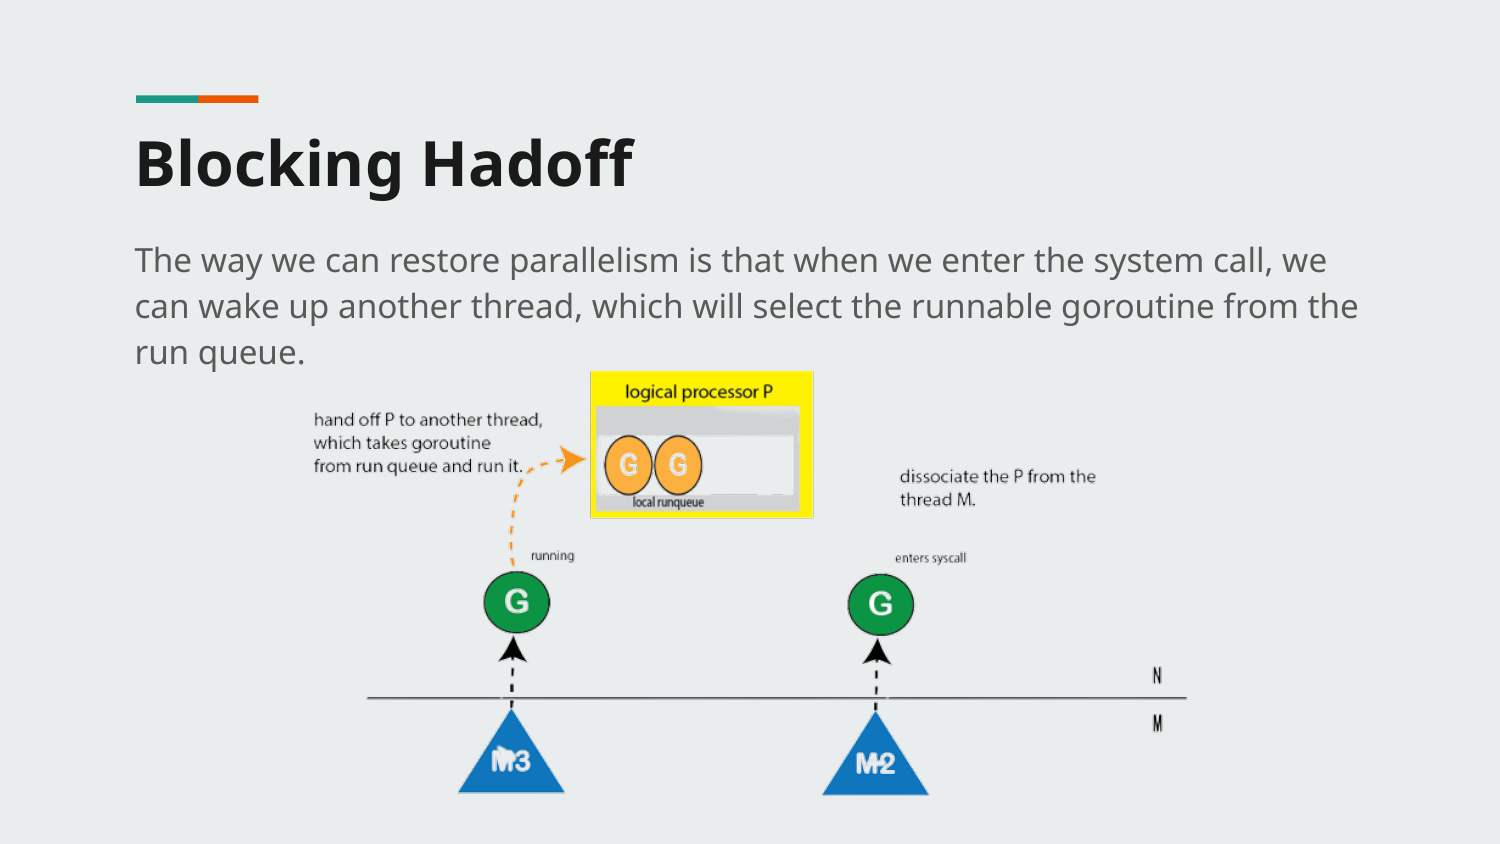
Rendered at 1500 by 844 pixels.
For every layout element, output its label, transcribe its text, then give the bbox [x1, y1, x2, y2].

picture [313, 371, 1187, 796]
title Blocking Hadoff [119, 108, 1381, 218]
subtitle The way we can restore parallelism is that when we enter the system call, we can wake up another thread, which will select the runnable goroutine from the run queue. [119, 218, 1381, 776]
